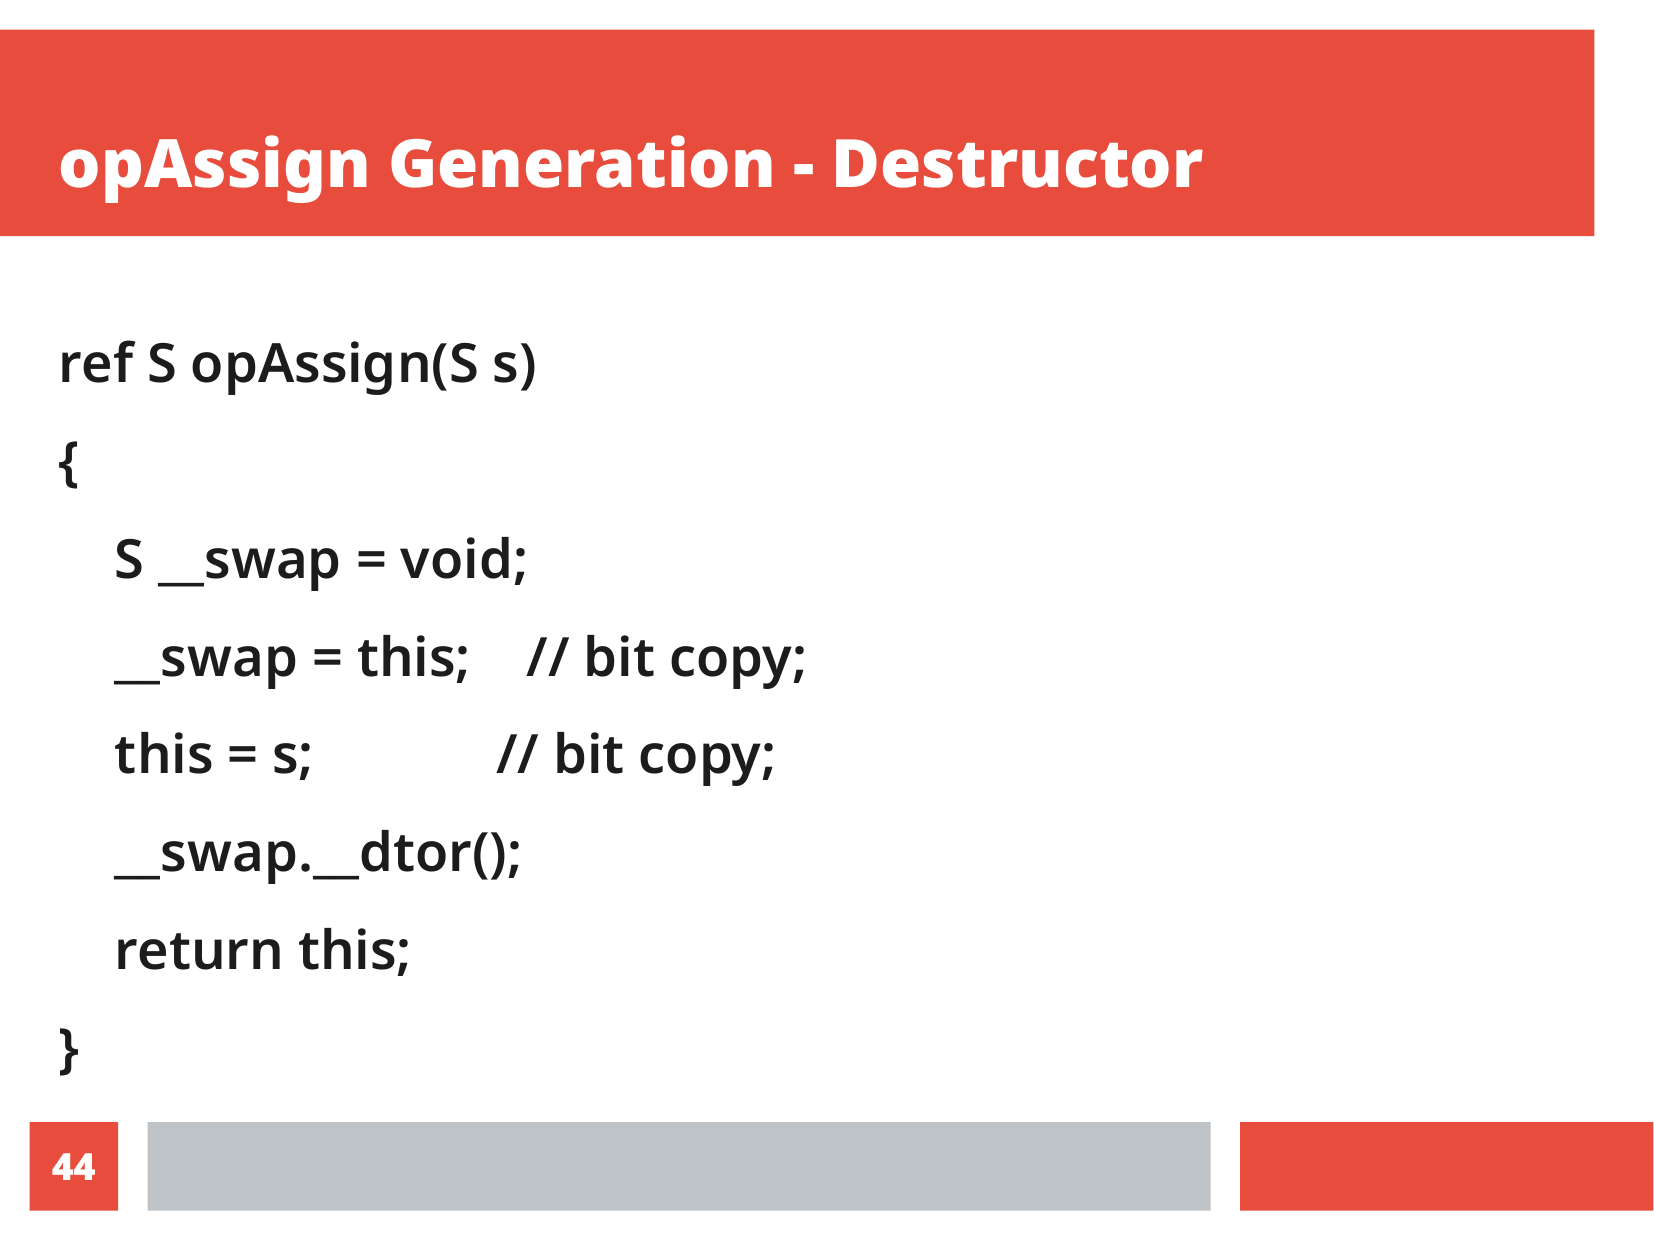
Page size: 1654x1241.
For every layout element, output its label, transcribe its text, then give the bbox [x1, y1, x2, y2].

title opAssign Generation - Destructor [59, 59, 1595, 207]
list ref S opAssign(S s) { S __swap = void; __swap = this; // bit copy; this = s; // bit copy; __swap.__dtor(); return this; } [59, 324, 1565, 1093]
